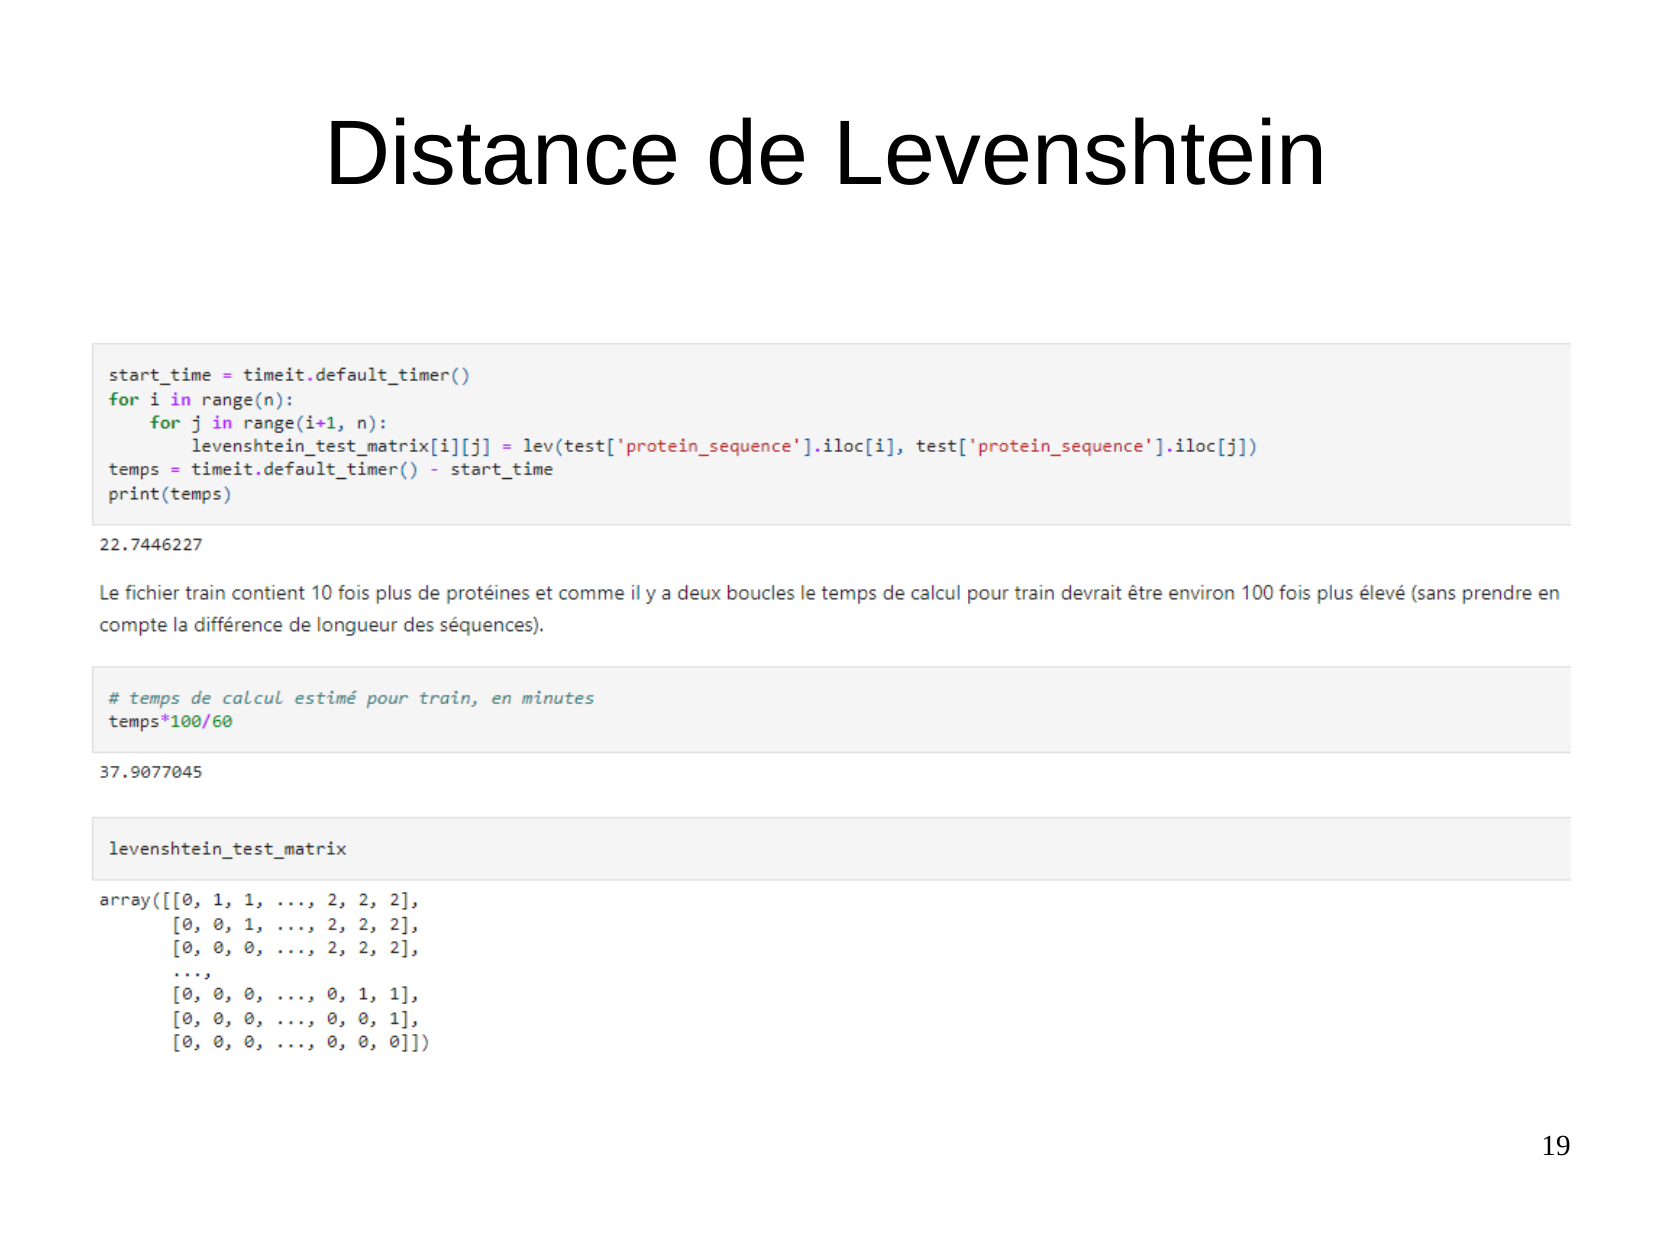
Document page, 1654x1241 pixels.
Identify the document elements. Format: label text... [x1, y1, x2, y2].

picture [82, 336, 1571, 1062]
title Distance de Levenshtein [82, 49, 1571, 257]
